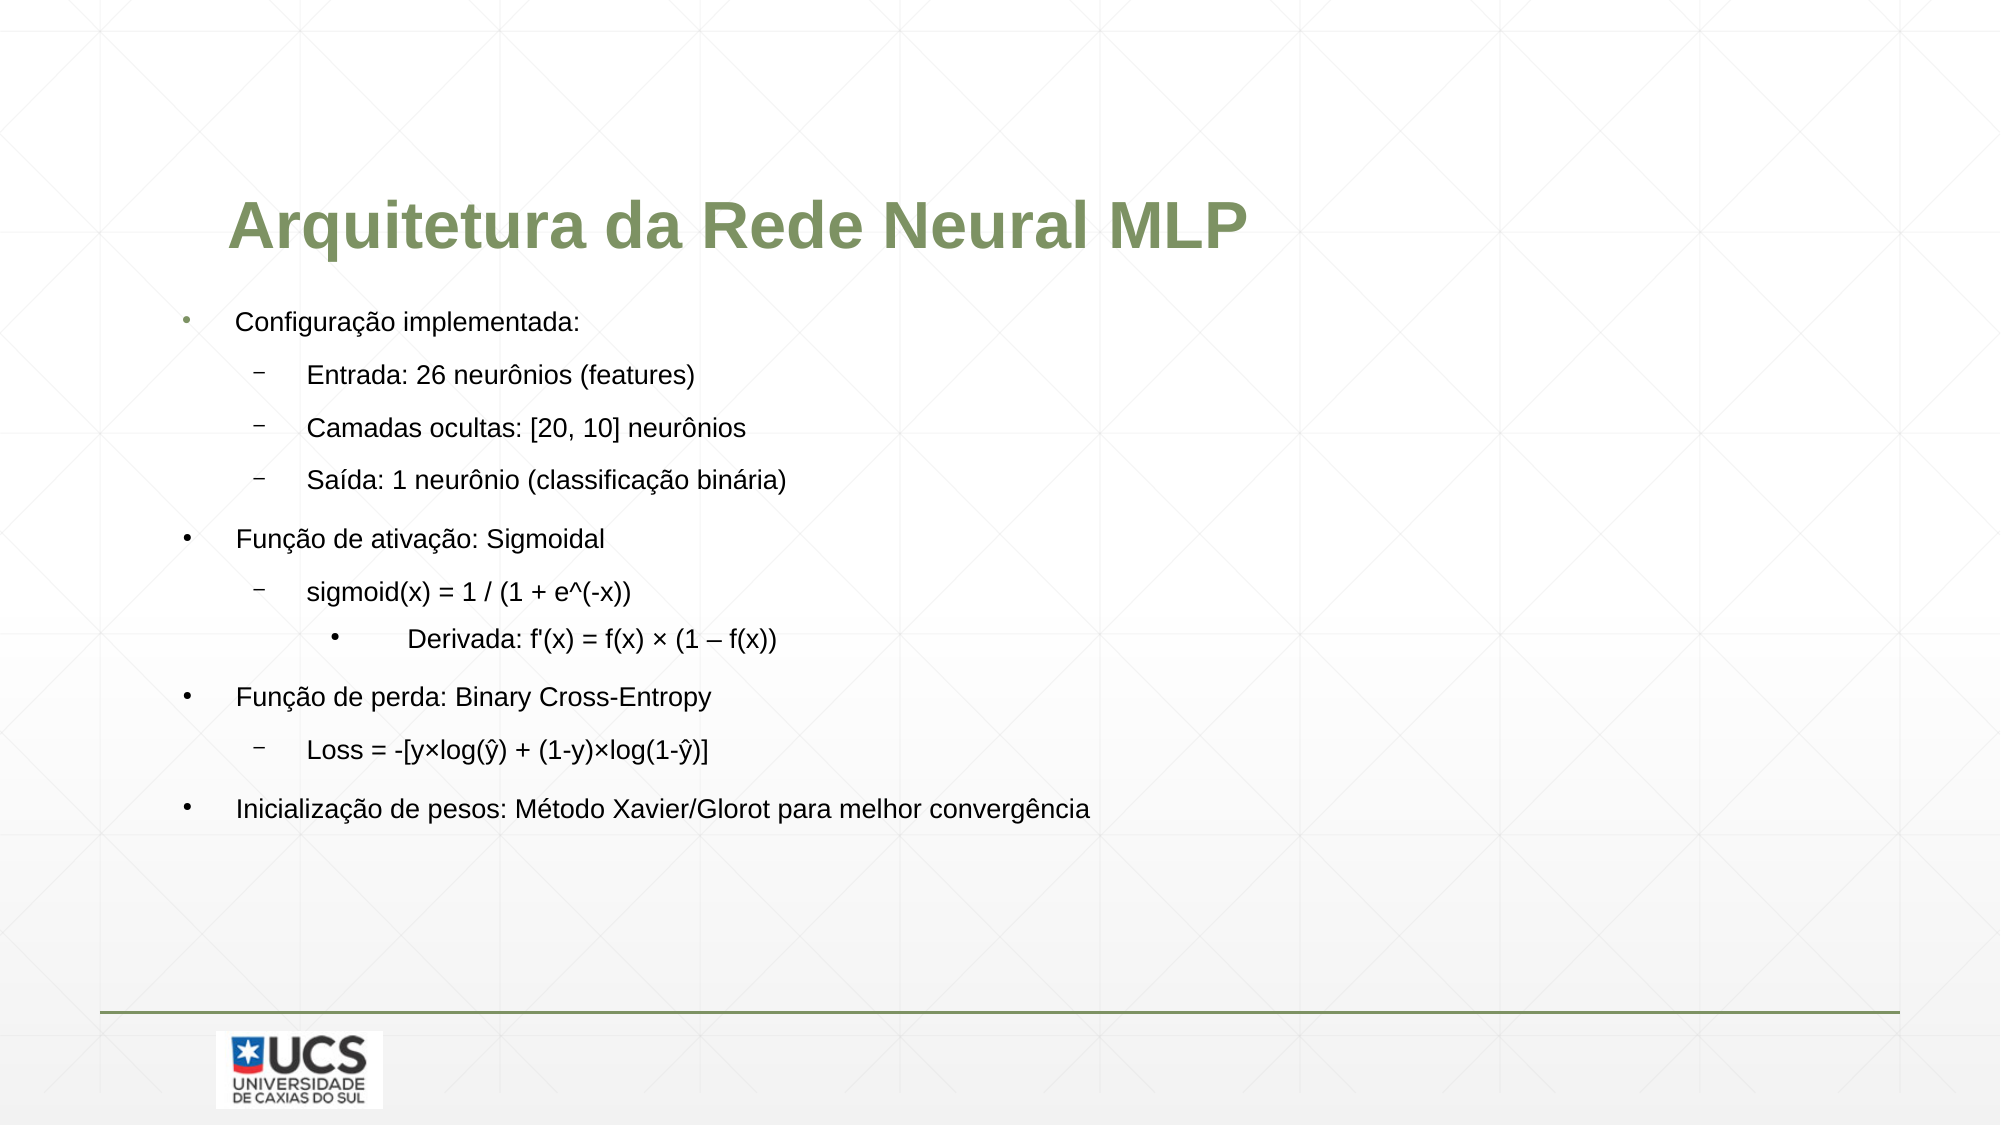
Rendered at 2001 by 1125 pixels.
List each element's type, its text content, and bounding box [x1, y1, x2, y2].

title Arquitetura da Rede Neural MLP [212, 82, 1788, 271]
picture [216, 1063, 383, 1109]
list Configuração implementada: Entrada: 26 neurônios (features) Camadas ocultas: [20, 10] neurônios Saída: 1 neurônio (classificação binária) Função de ativação: Sigmoidal sigmoid(x) = 1 / (1 + e^(-x)) Derivada: f'(x) = f(x) × (1 – f(x)) Função de perda: Binary Cross-Entropy Loss = -[y×log(ŷ) + (1-y)×log(1-ŷ)] Inicialização de pesos: Método Xavier/Glorot para melhor convergência [150, 299, 1813, 1063]
